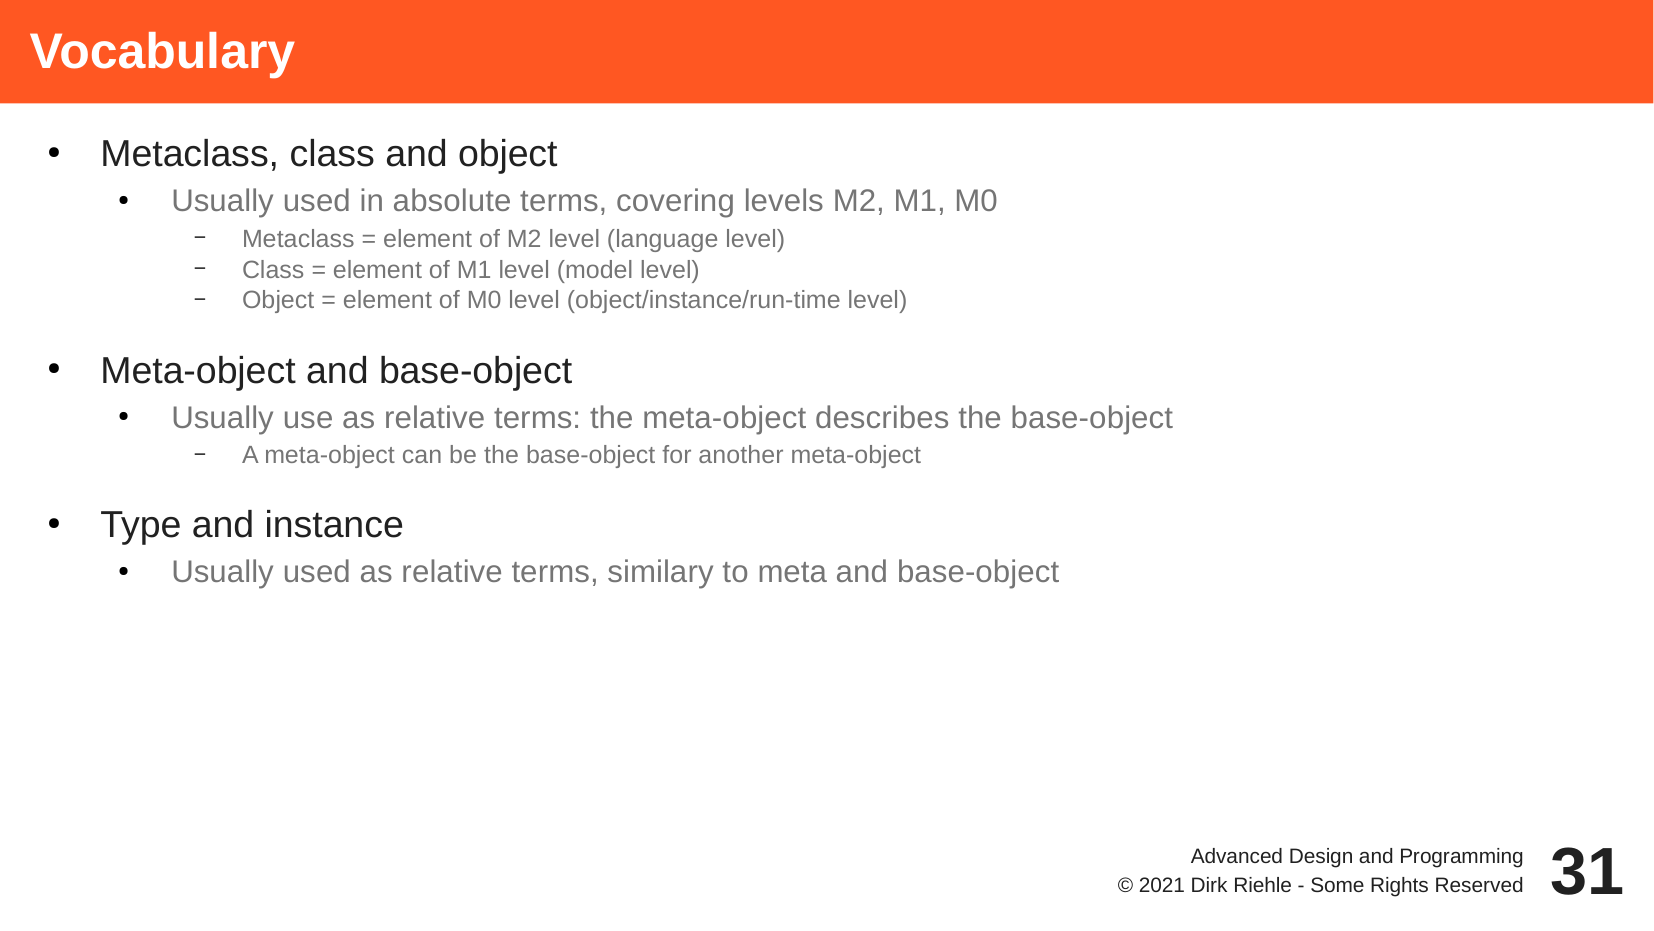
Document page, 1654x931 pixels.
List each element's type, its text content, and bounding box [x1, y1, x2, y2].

title Vocabulary [0, 0, 1654, 104]
list Metaclass, class and object Usually used in absolute terms, covering levels M2, M1, M0 Metaclass = element of M2 level (language level) Class = element of M1 level (model level) Object = element of M0 level (object/instance/run-time level) Meta-object and base-object Usually use as relative terms: the meta-object describes the base-object A meta-object can be the base-object for another meta-object Type and instance Usually used as relative terms, similary to meta and base-object [29, 132, 1625, 813]
